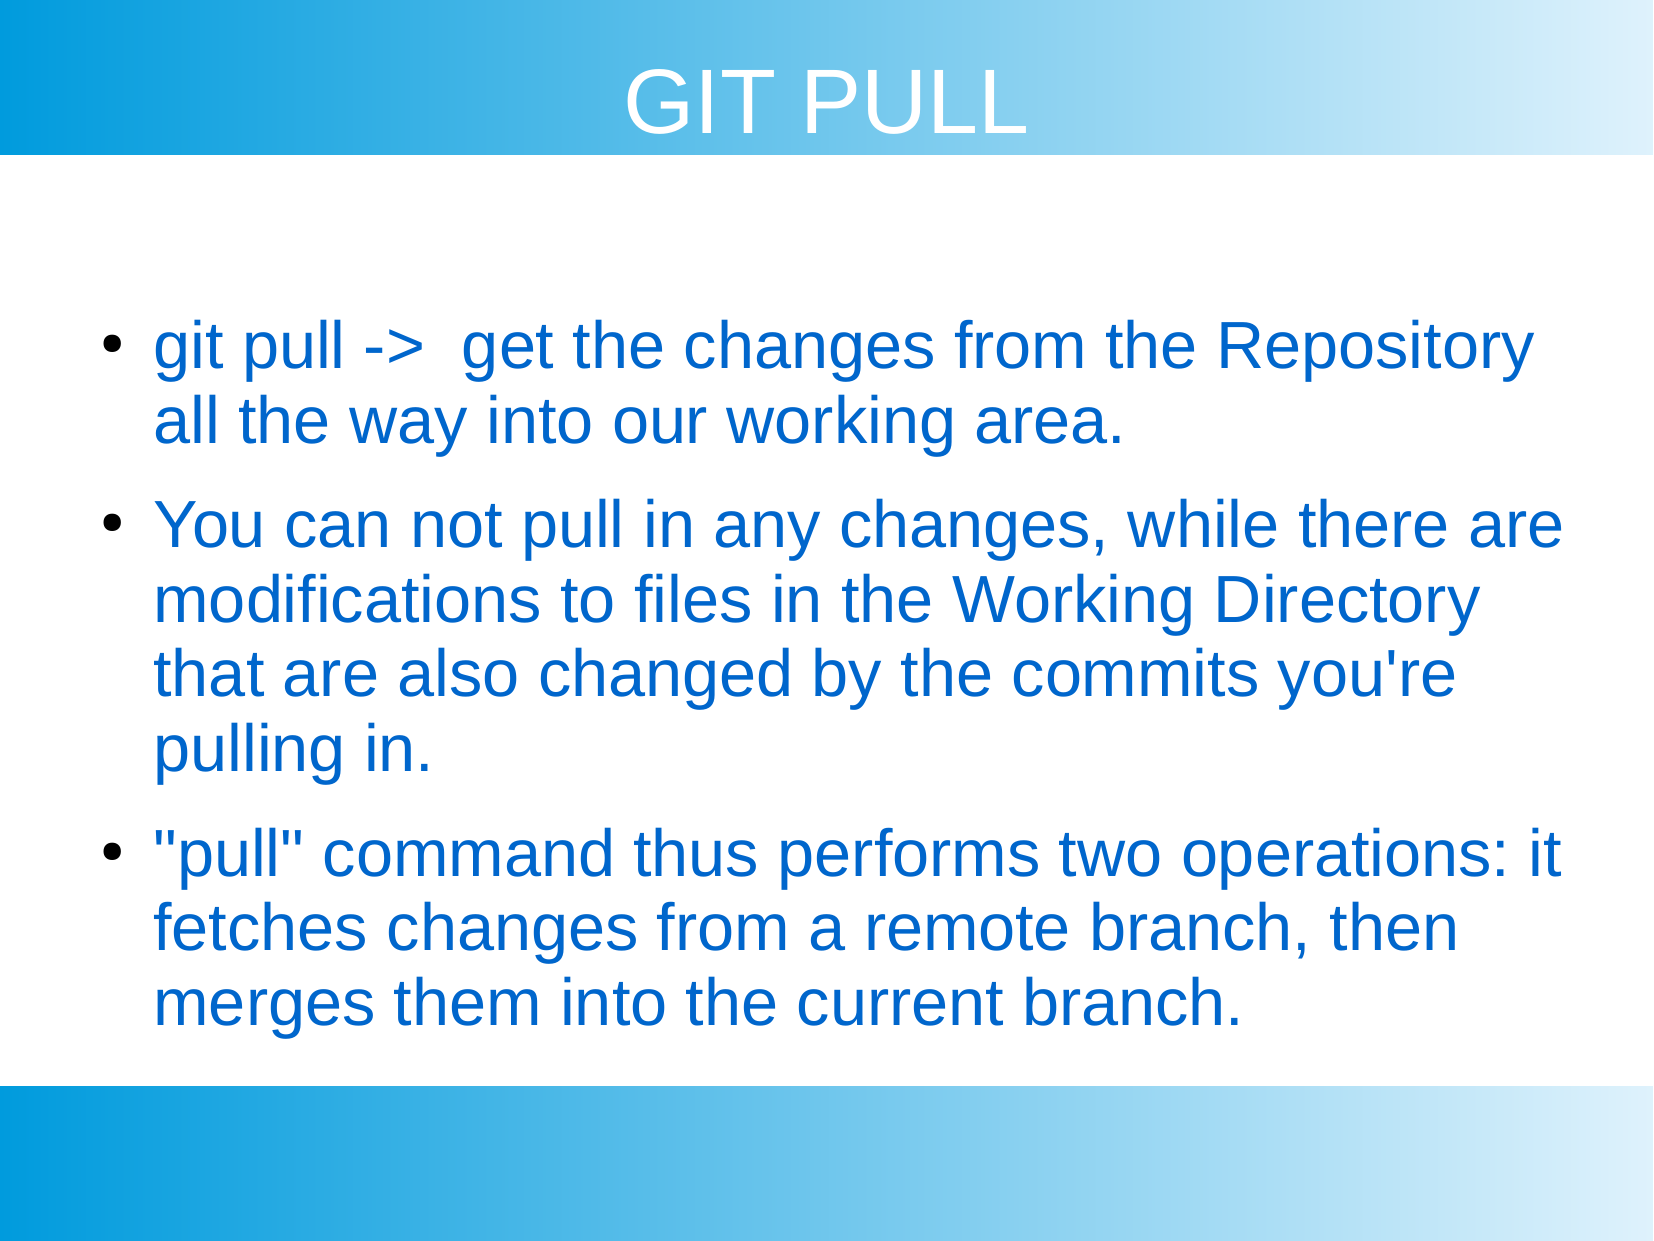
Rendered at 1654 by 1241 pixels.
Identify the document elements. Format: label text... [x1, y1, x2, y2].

list git pull -> get the changes from the Repository all the way into our working area. You can not pull in any changes, while there are modifications to files in the Working Directory that are also changed by the commits you're pulling in. "pull" command thus performs two operations: it fetches changes from a remote branch, then merges them into the current branch. [82, 307, 1571, 1028]
title GIT PULL [82, 49, 1571, 155]
